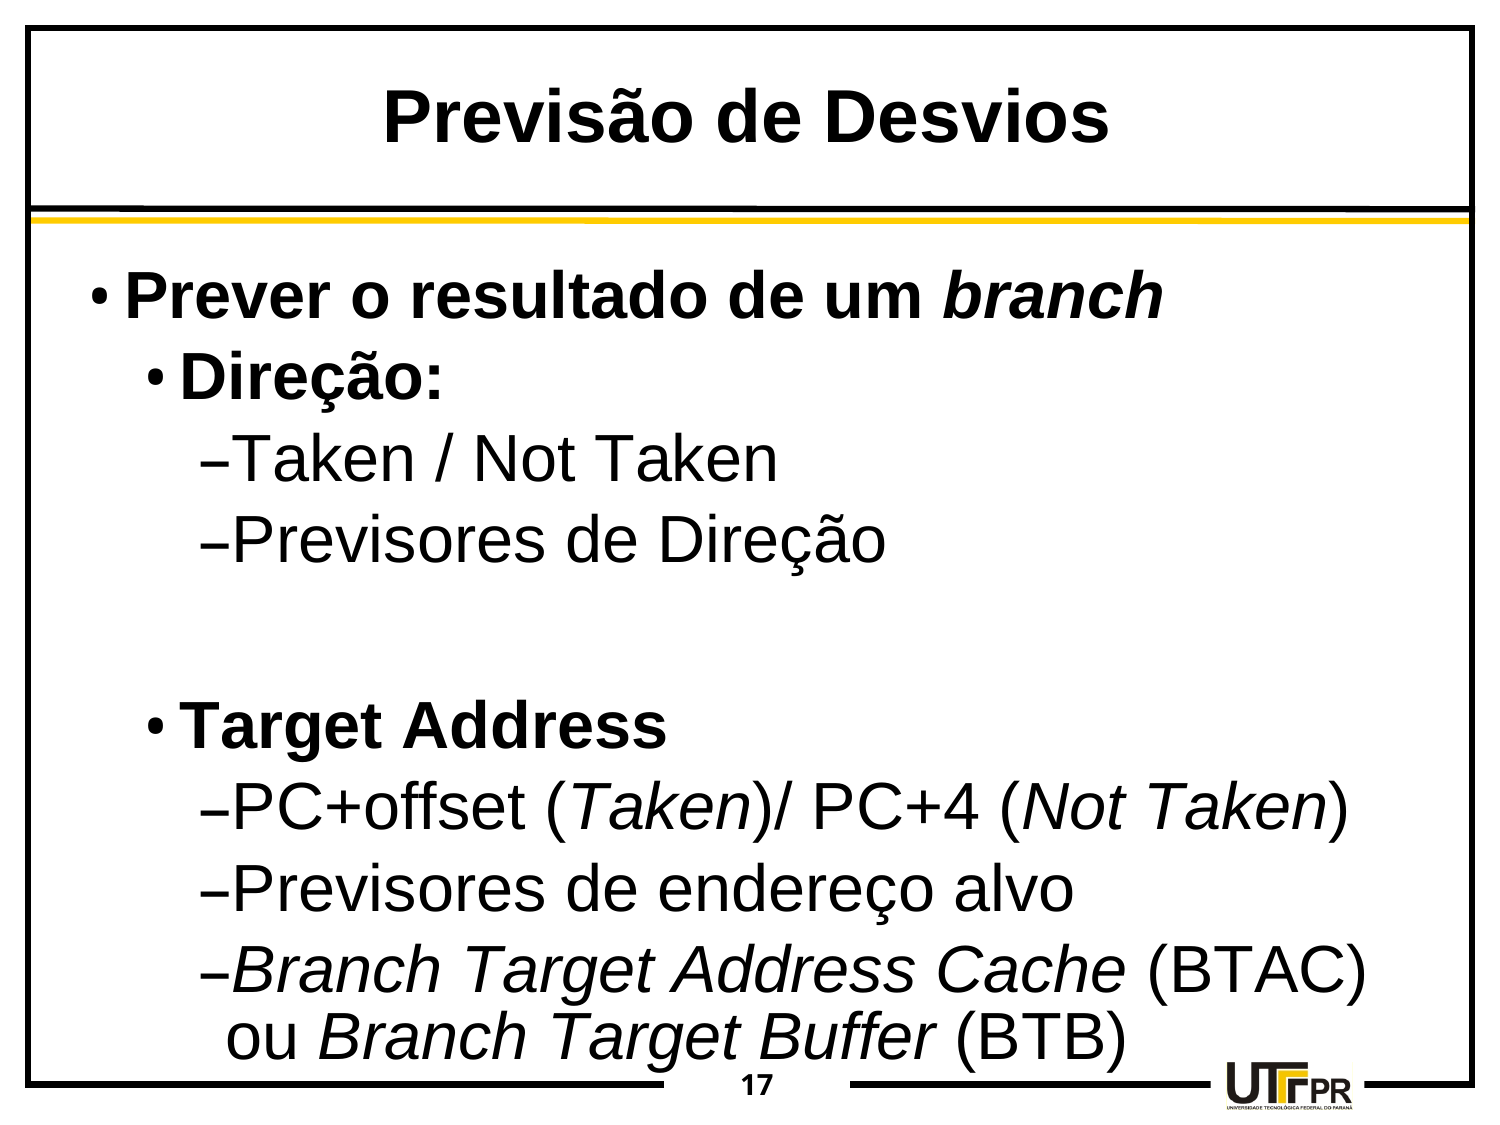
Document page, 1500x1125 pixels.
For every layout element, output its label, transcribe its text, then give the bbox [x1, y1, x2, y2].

list Prever o resultado de um branch Direção: Taken / Not Taken Previsores de Direção Target Address PC+offset (Taken)/ PC+4 (Not Taken) Previsores de endereço alvo Branch Target Address Cache (BTAC) ou Branch Target Buffer (BTB) [72, 257, 1428, 1075]
picture [1226, 1075, 1353, 1110]
title Previsão de Desvios [23, 35, 1471, 201]
